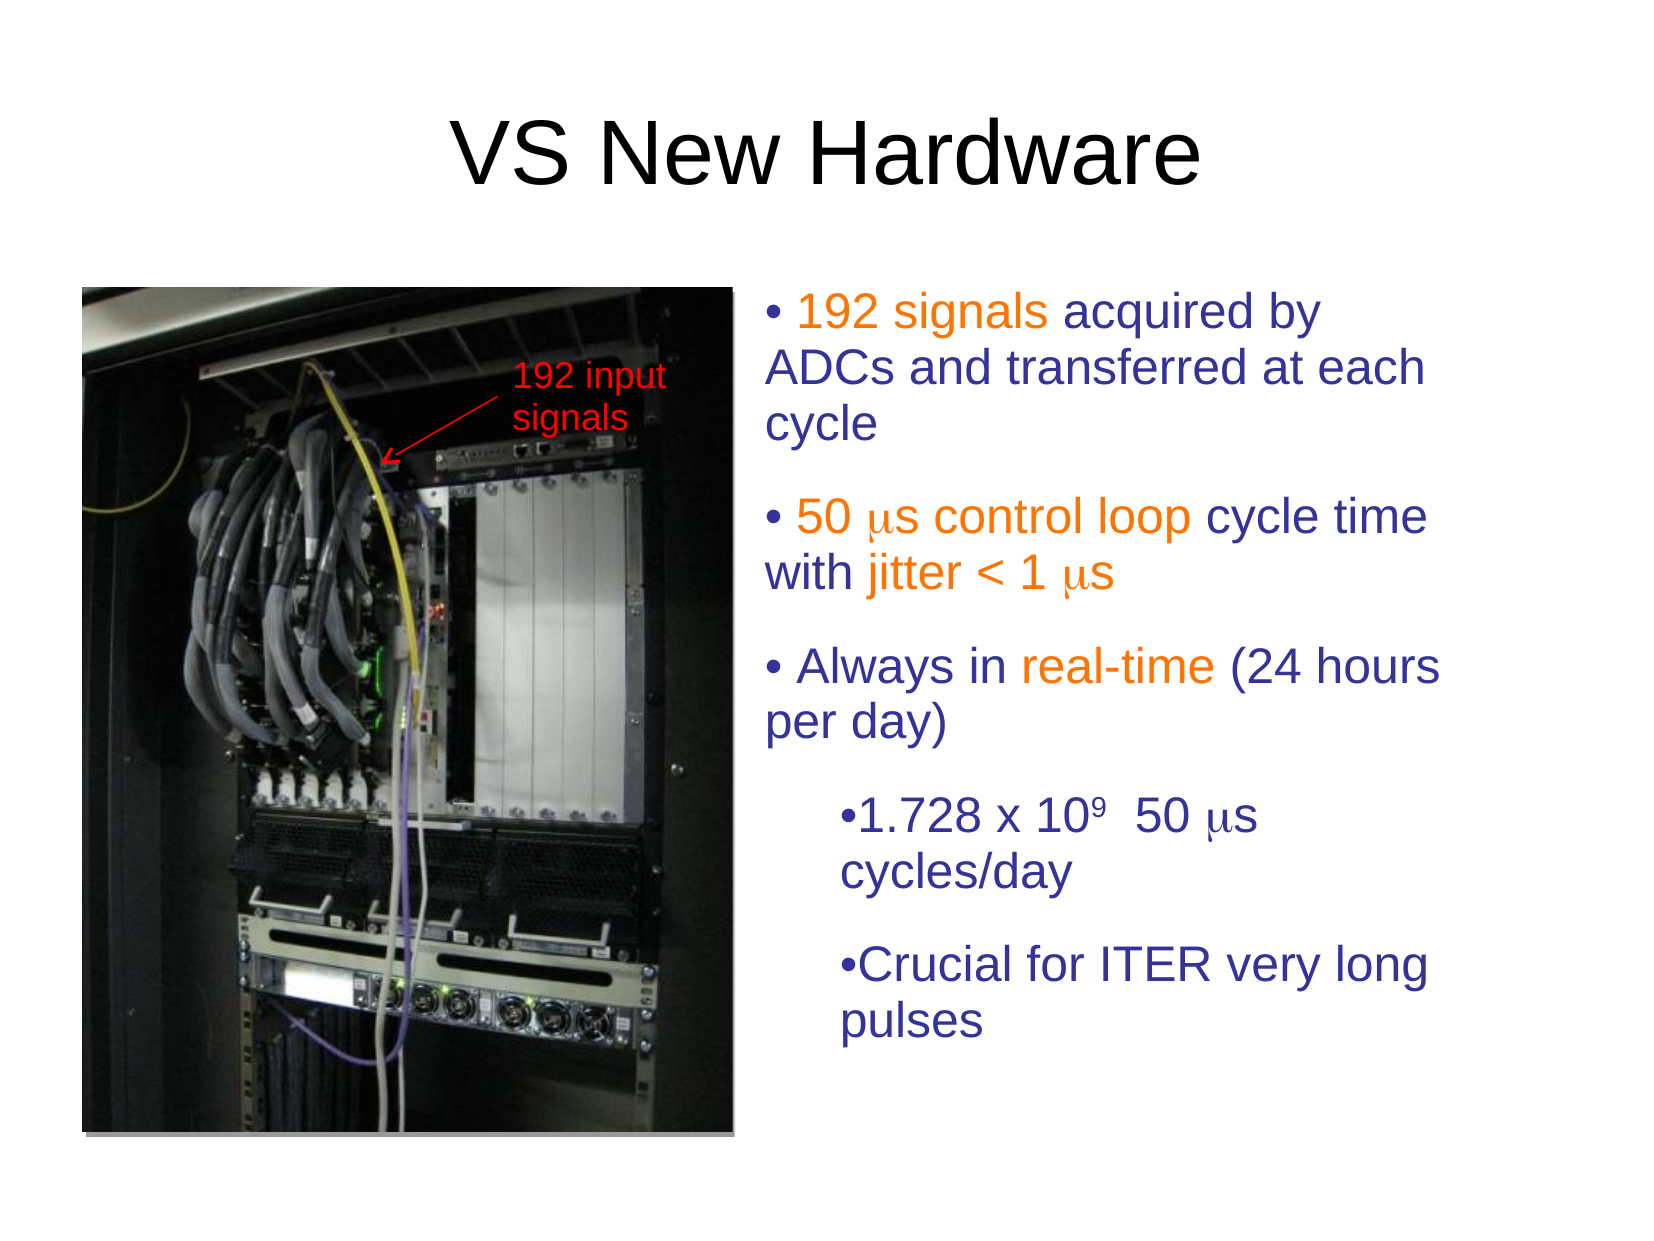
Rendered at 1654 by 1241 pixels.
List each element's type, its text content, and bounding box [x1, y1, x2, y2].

text_box 192 input signals [497, 346, 686, 446]
title VS New Hardware [82, 56, 1571, 250]
picture [82, 287, 733, 1132]
text_box 192 signals acquired by ADCs and transferred at each cycle 50 s control loop cycle time with jitter < 1 s • Always in real-time (24 hours per day) 1.728 x 109 50 s cycles/day Crucial for ITER very long pulses [750, 276, 1466, 1056]
